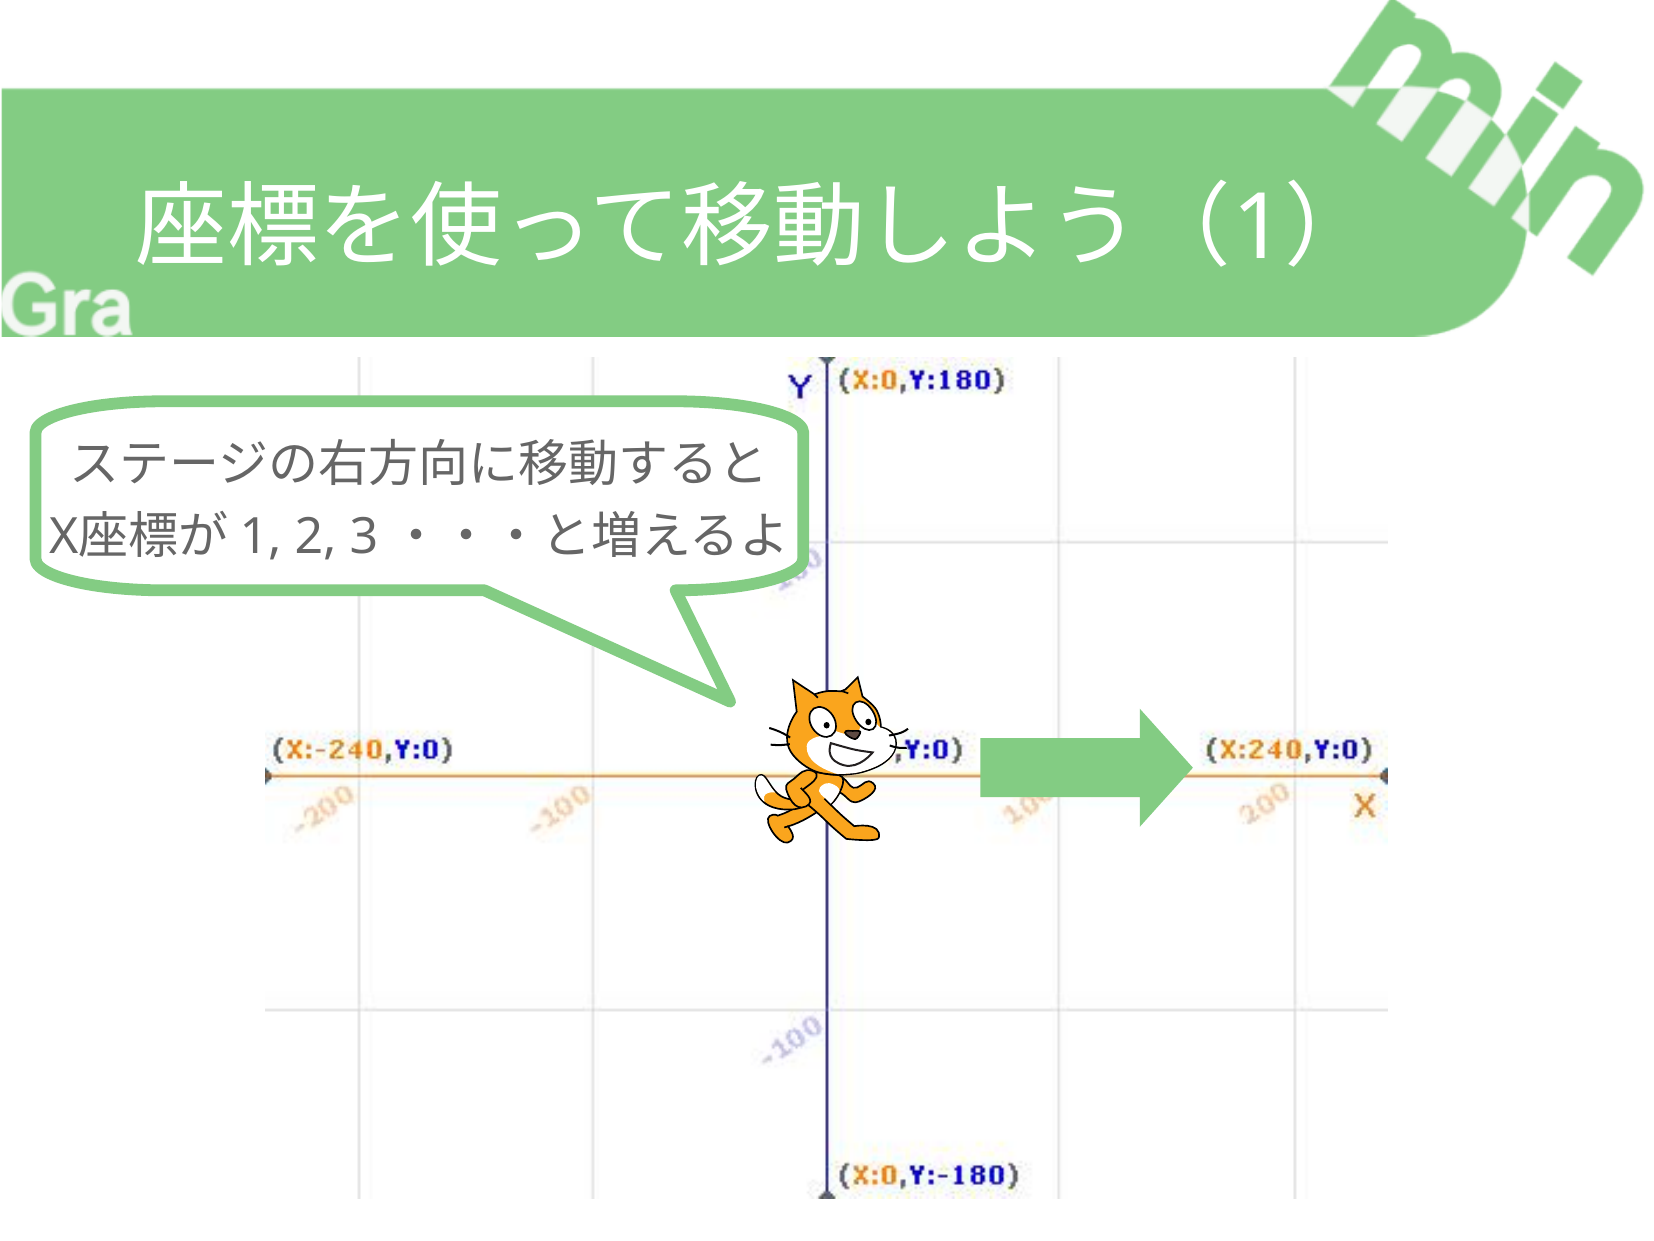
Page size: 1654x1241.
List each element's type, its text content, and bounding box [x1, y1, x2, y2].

picture [265, 357, 1388, 1199]
picture [1, 0, 1654, 337]
title 座標を使って移動しよう（1） [11, 147, 1501, 290]
text_box ステージの右方向に移動すると X座標が 1, 2, 3 ・・・と増えるよ [35, 401, 804, 702]
text_box [980, 708, 1193, 827]
